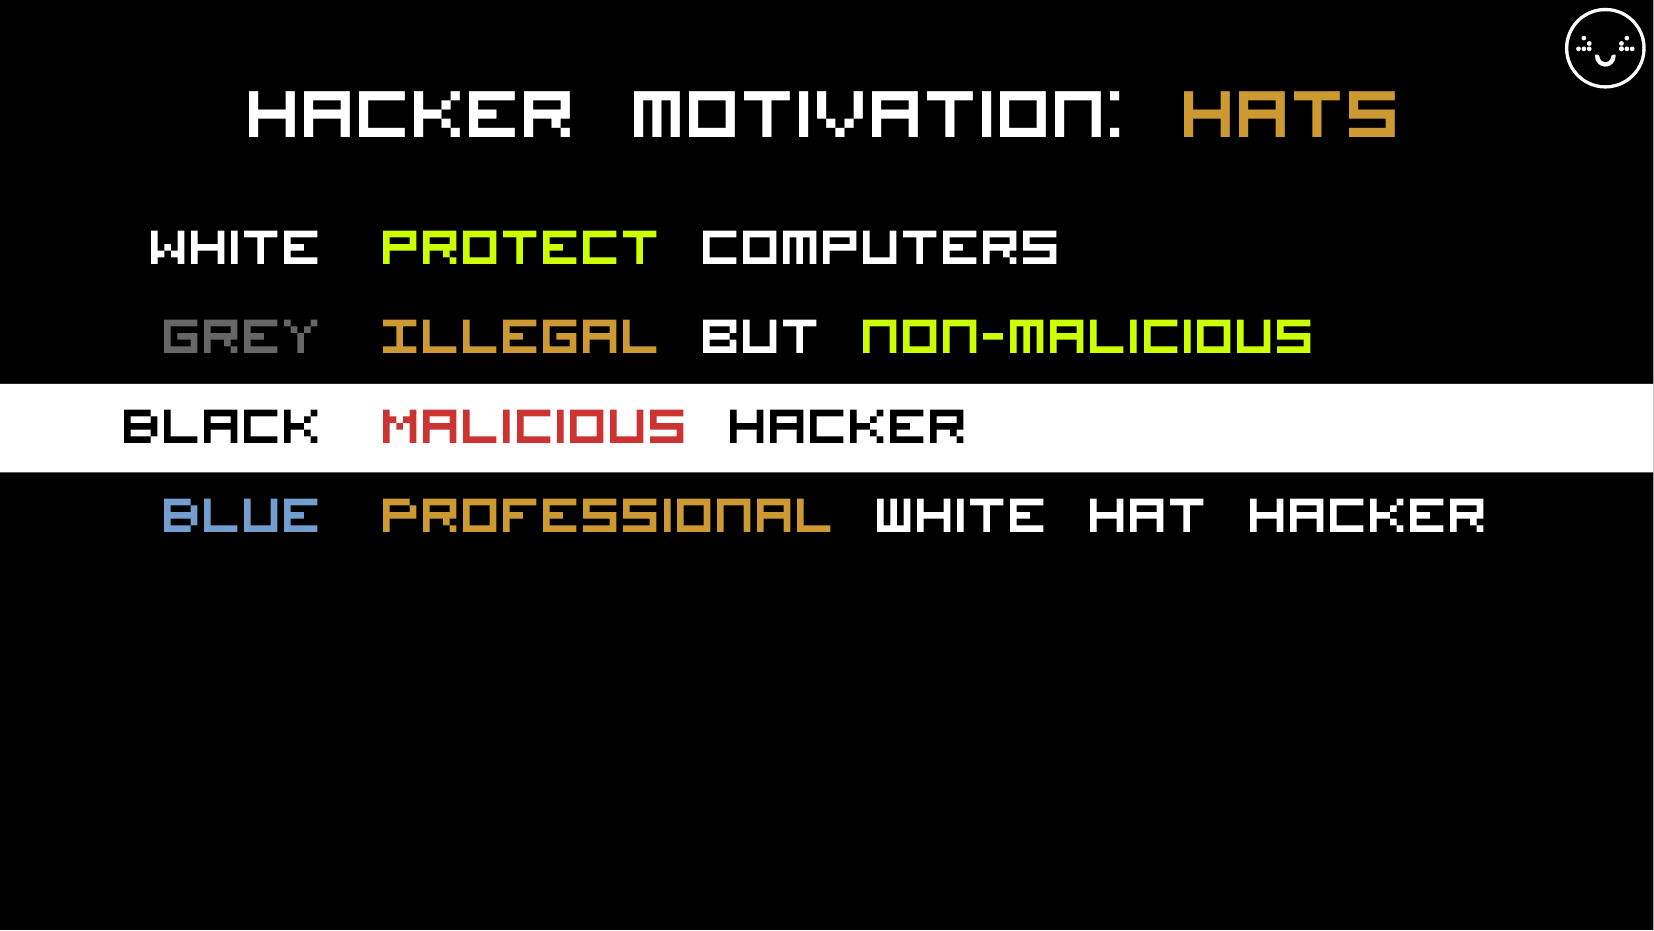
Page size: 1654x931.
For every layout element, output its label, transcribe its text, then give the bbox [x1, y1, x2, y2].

text_box [325, 383, 383, 473]
text_box [0, 383, 82, 473]
list White Grey Black Blue [82, 217, 325, 758]
list protect computers Illegal but non-malicious Malicious hacker Professional white hat hacker [383, 217, 1572, 758]
text_box [1572, 383, 1654, 473]
title Hacker motivation: Hats [82, 37, 1571, 193]
